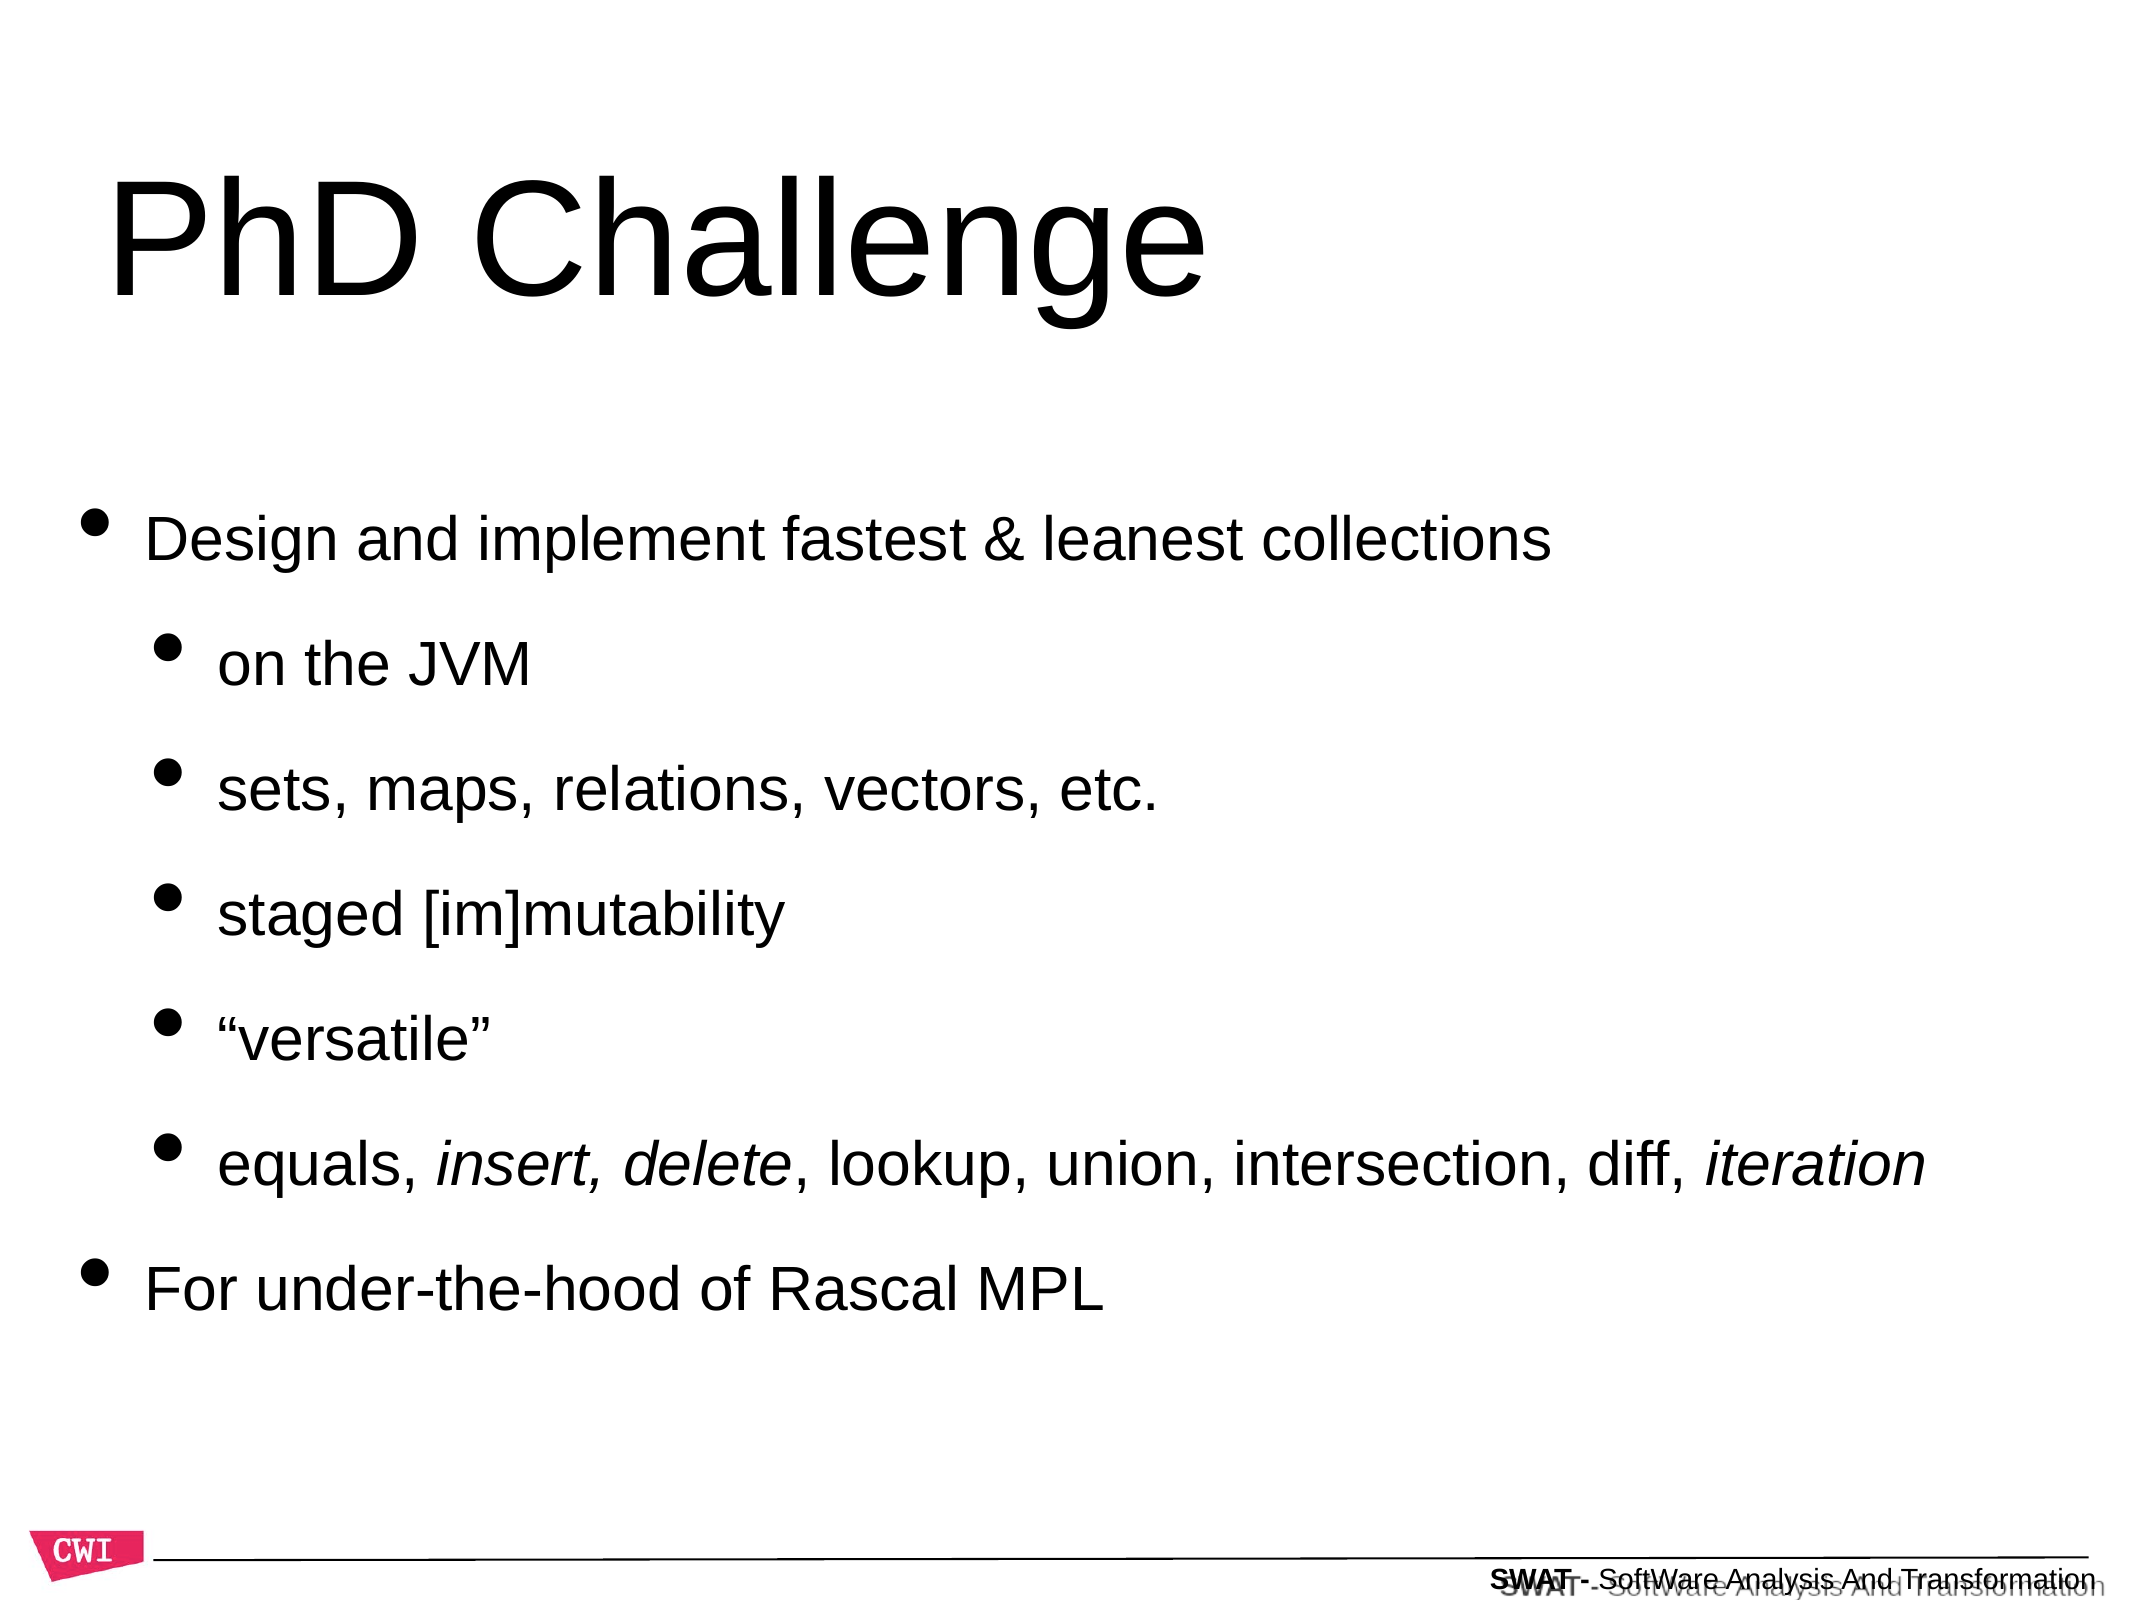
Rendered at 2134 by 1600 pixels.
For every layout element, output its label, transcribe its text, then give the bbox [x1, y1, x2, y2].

title PhD Challenge [95, 30, 2134, 430]
picture [16, 1517, 156, 1593]
list Design and implement fastest & leanest collections on the JVM sets, maps, relations, vectors, etc. staged [im]mutability “versatile” equals, insert, delete, lookup, union, intersection, diff, iteration For under-the-hood of Rascal MPL [17, 336, 2097, 1484]
